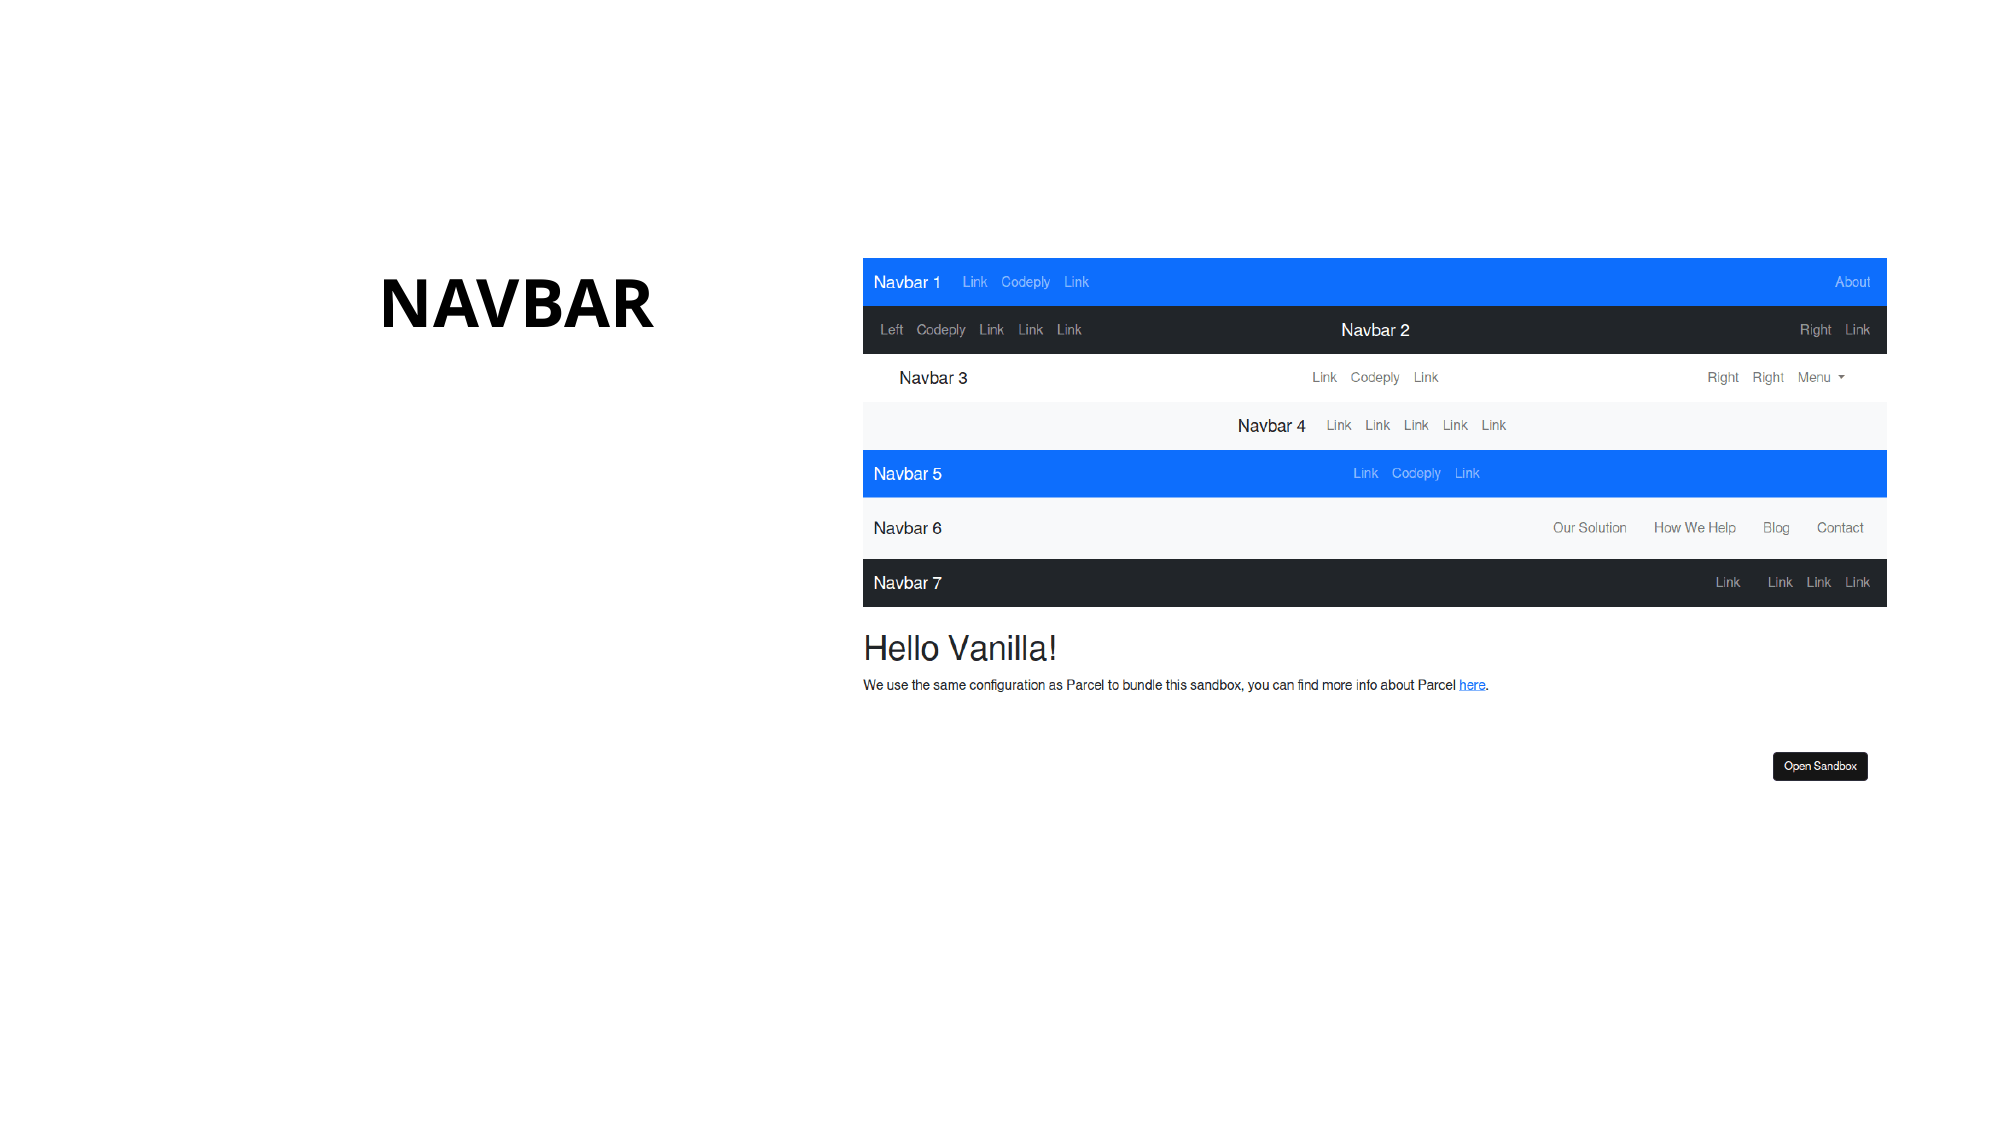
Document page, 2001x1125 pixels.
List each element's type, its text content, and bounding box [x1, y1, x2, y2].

title NAVBAR [243, 177, 791, 425]
picture [863, 258, 1887, 796]
